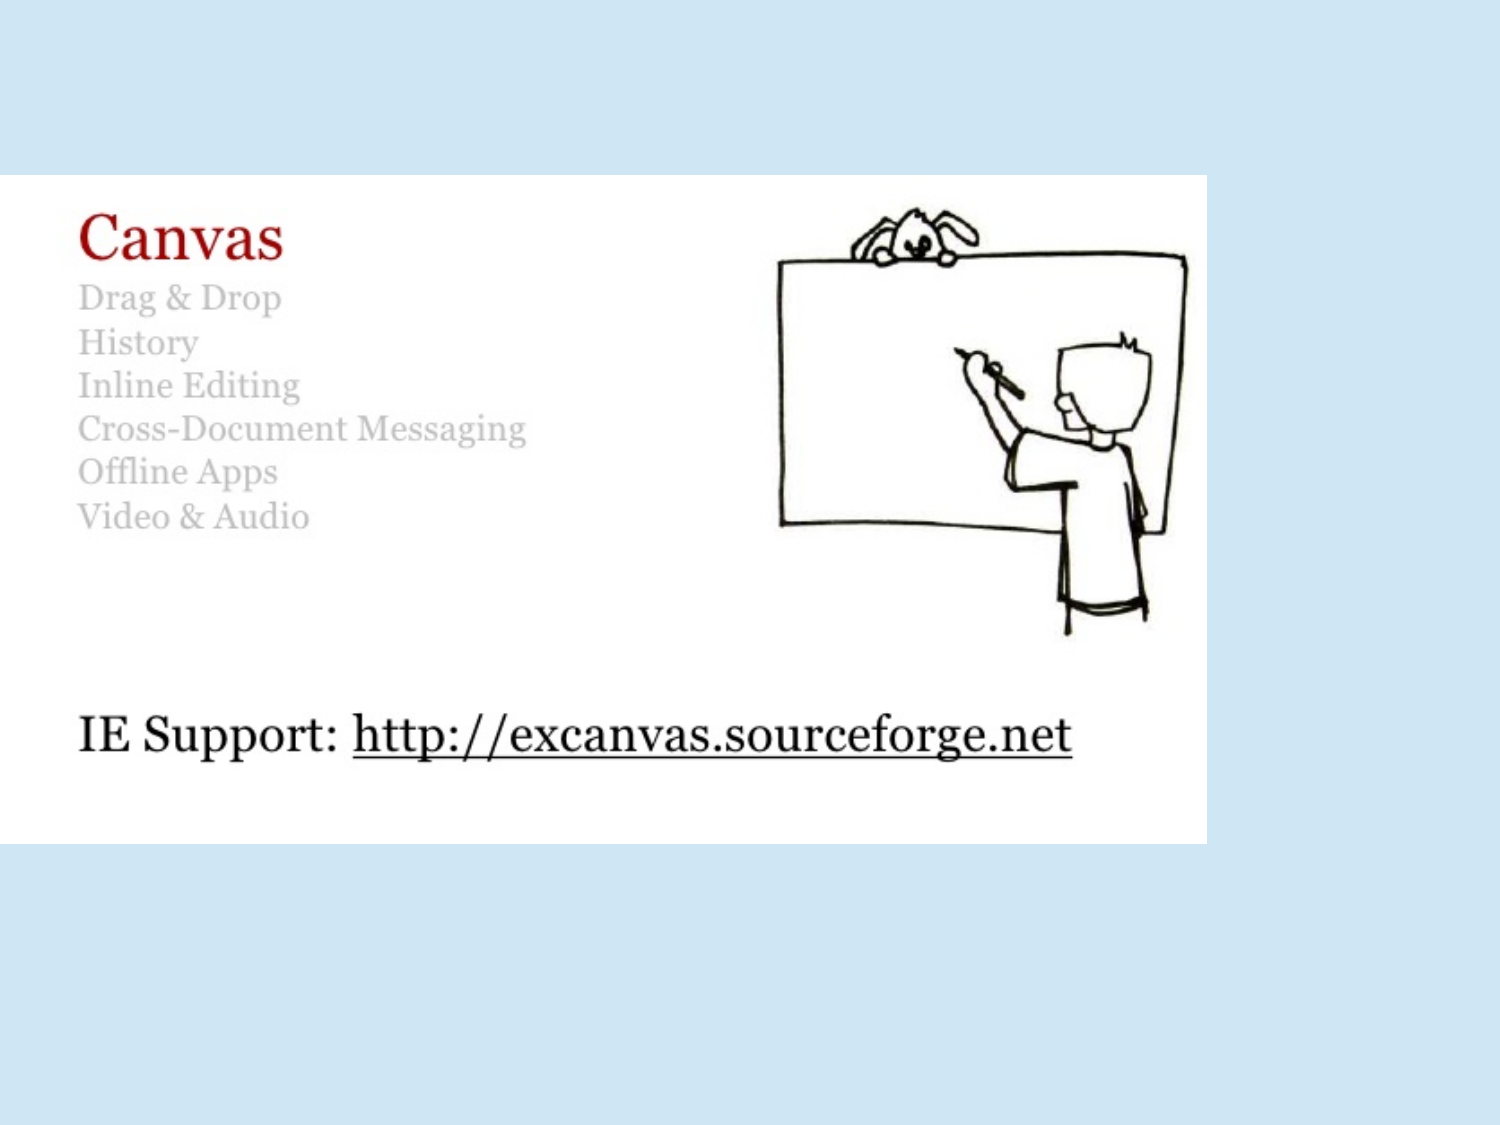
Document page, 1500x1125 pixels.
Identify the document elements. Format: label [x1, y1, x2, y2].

picture [0, 175, 1207, 844]
